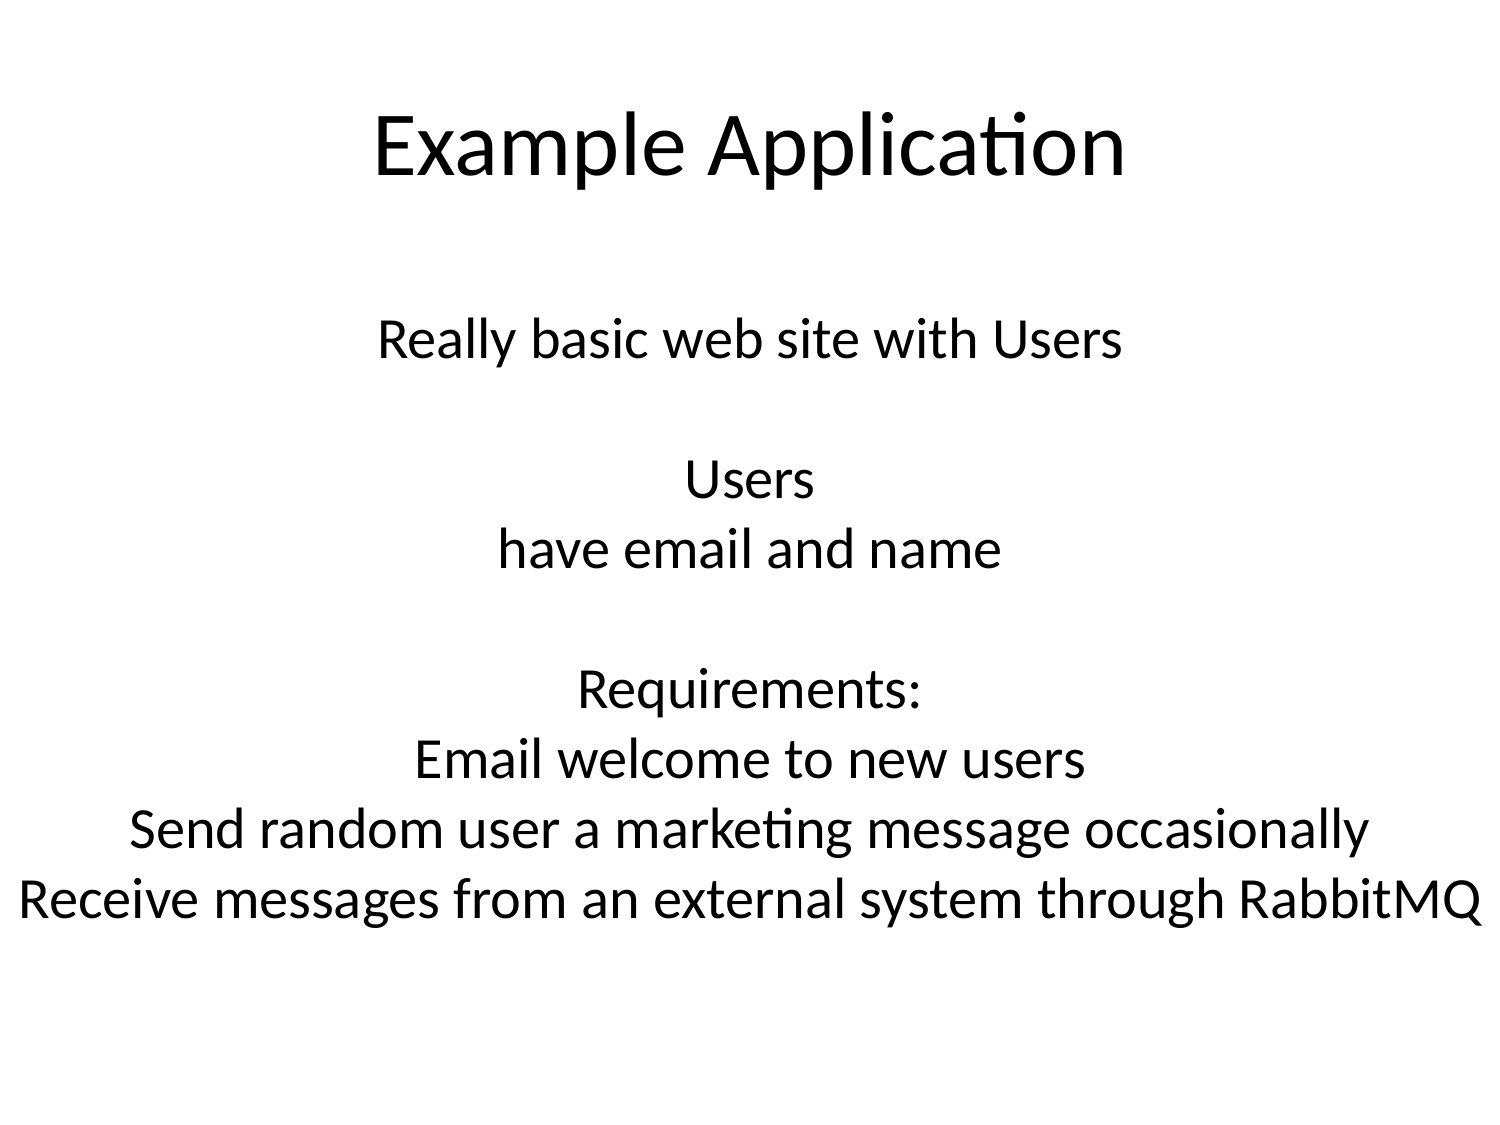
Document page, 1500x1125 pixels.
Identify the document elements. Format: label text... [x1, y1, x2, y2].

title Example Application [75, 45, 1425, 233]
text_box Really basic web site with Users Users have email and name Requirements: Email welcome to new users Send random user a marketing message occasionally Receive messages from an external system through RabbitMQ [3, 292, 1497, 938]
